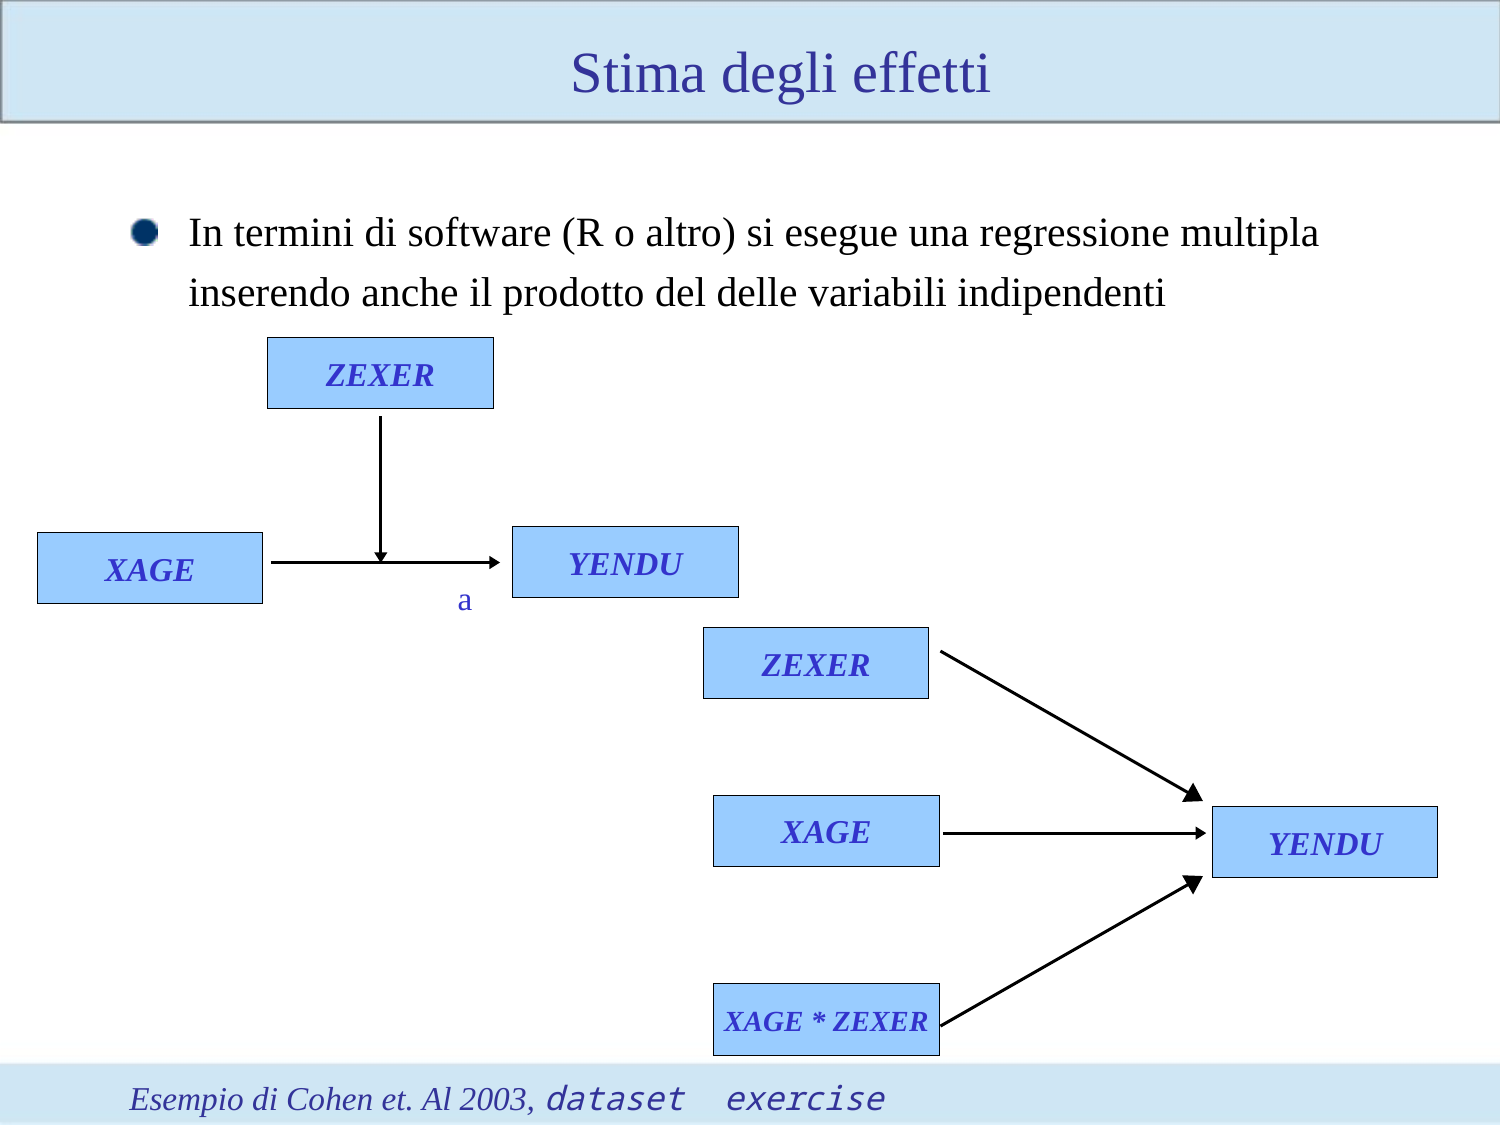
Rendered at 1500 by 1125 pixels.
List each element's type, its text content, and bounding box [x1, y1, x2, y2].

text_box ZEXER [267, 337, 494, 409]
text_box XAGE * ZEXER [713, 983, 940, 1056]
text_box In termini di software (R o altro) si esegue una regressione multipla inserendo anche il prodotto del delle variabili indipendenti [112, 187, 1413, 323]
text_box XAGE [713, 795, 940, 867]
text_box Esempio di Cohen et. Al 2003, dataset exercise [0, 1070, 1013, 1125]
text_box YENDU [1212, 806, 1438, 878]
picture [0, 0, 1500, 1125]
text_box ZEXER [703, 627, 929, 699]
text_box YENDU [512, 526, 739, 598]
text_box a [368, 569, 562, 677]
text_box XAGE [37, 532, 263, 604]
title Stima degli effetti [249, 21, 1313, 117]
